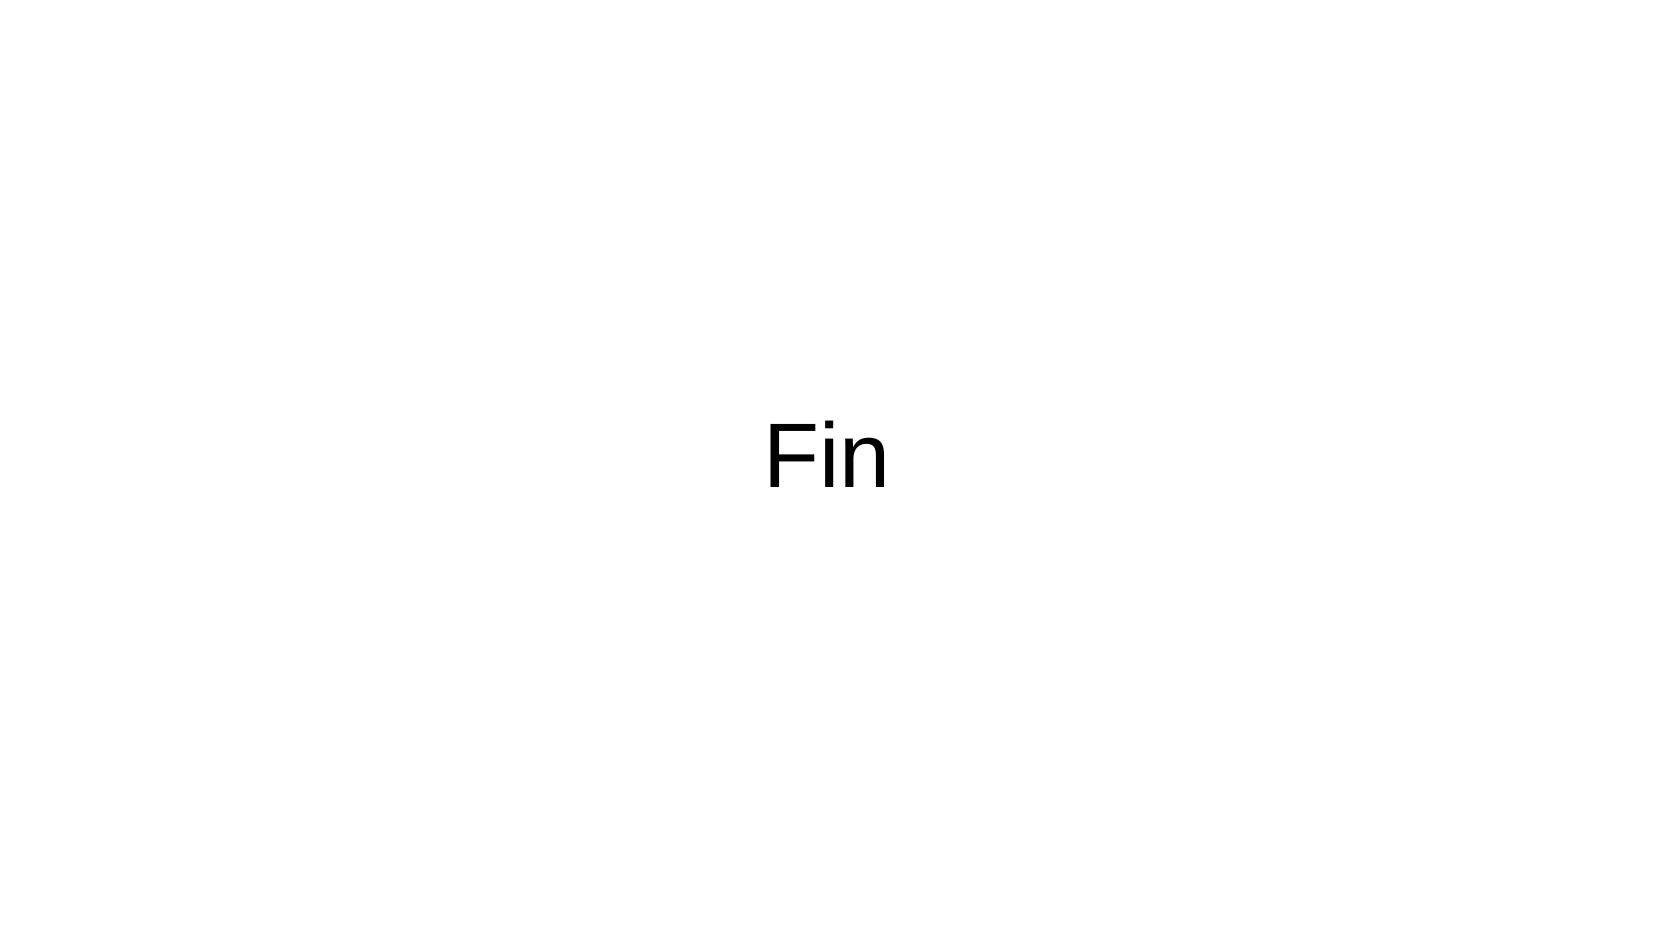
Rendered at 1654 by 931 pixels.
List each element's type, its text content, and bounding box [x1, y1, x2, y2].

title Fin [82, 377, 1571, 534]
